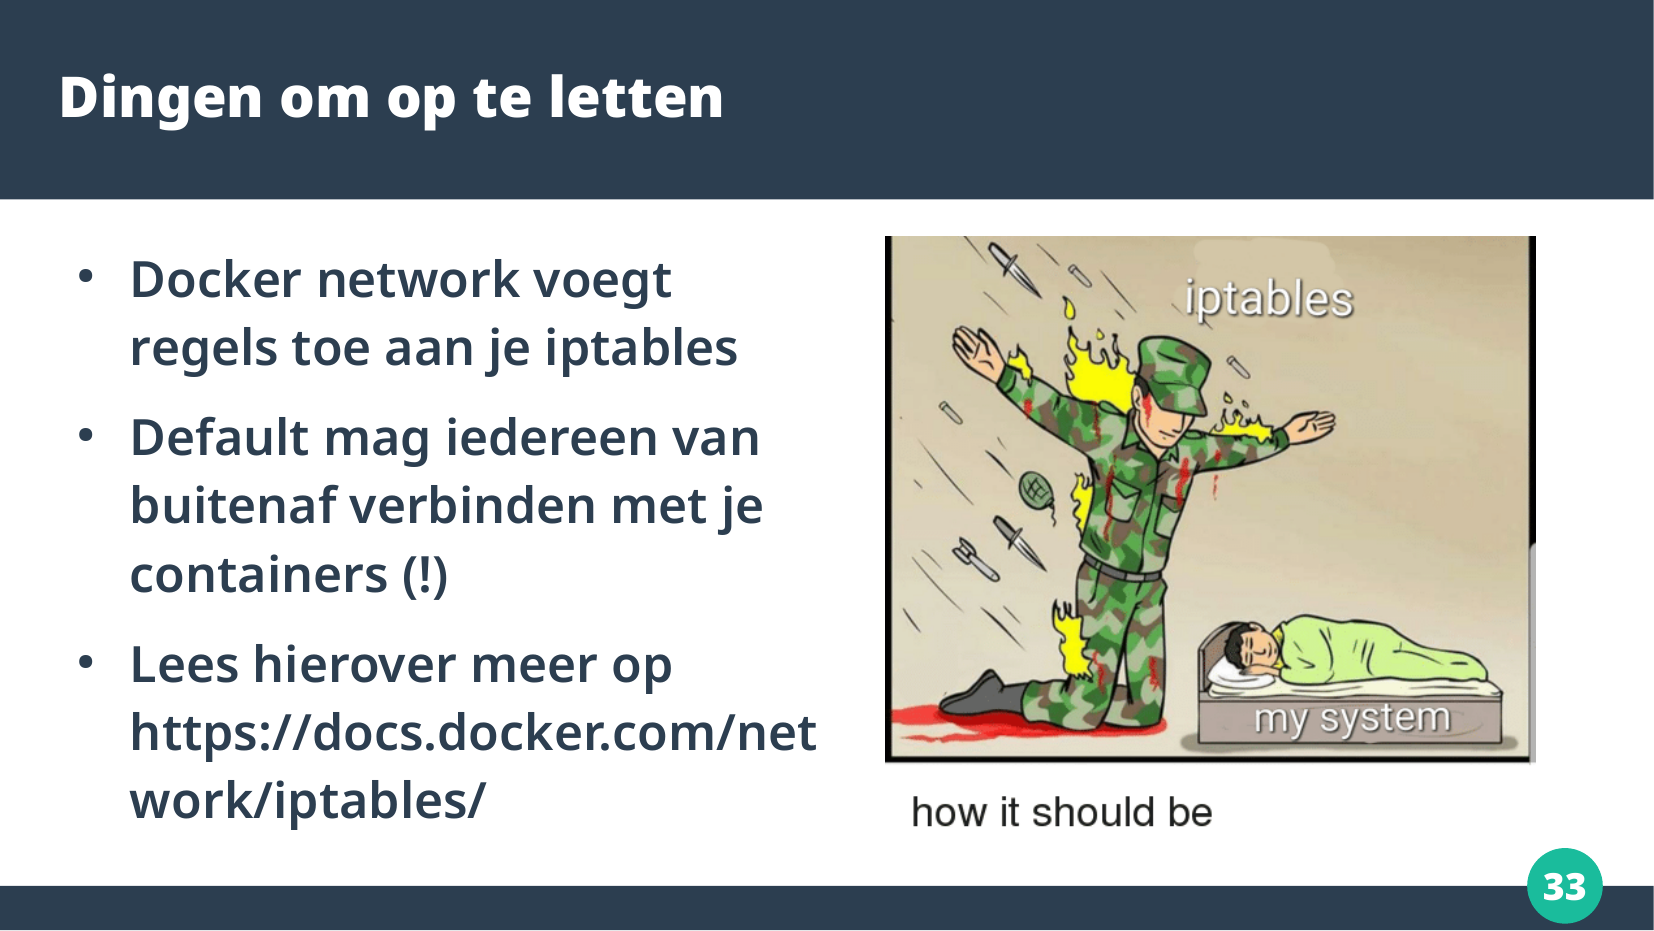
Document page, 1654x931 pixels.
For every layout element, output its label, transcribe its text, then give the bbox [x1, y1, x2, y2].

picture [885, 236, 1536, 851]
list Docker network voegt regels toe aan je iptables Default mag iedereen van buitenaf verbinden met je containers (!) Lees hierover meer op https://docs.docker.com/network/iptables/ [59, 243, 827, 864]
title Dingen om op te letten [59, 37, 1595, 156]
